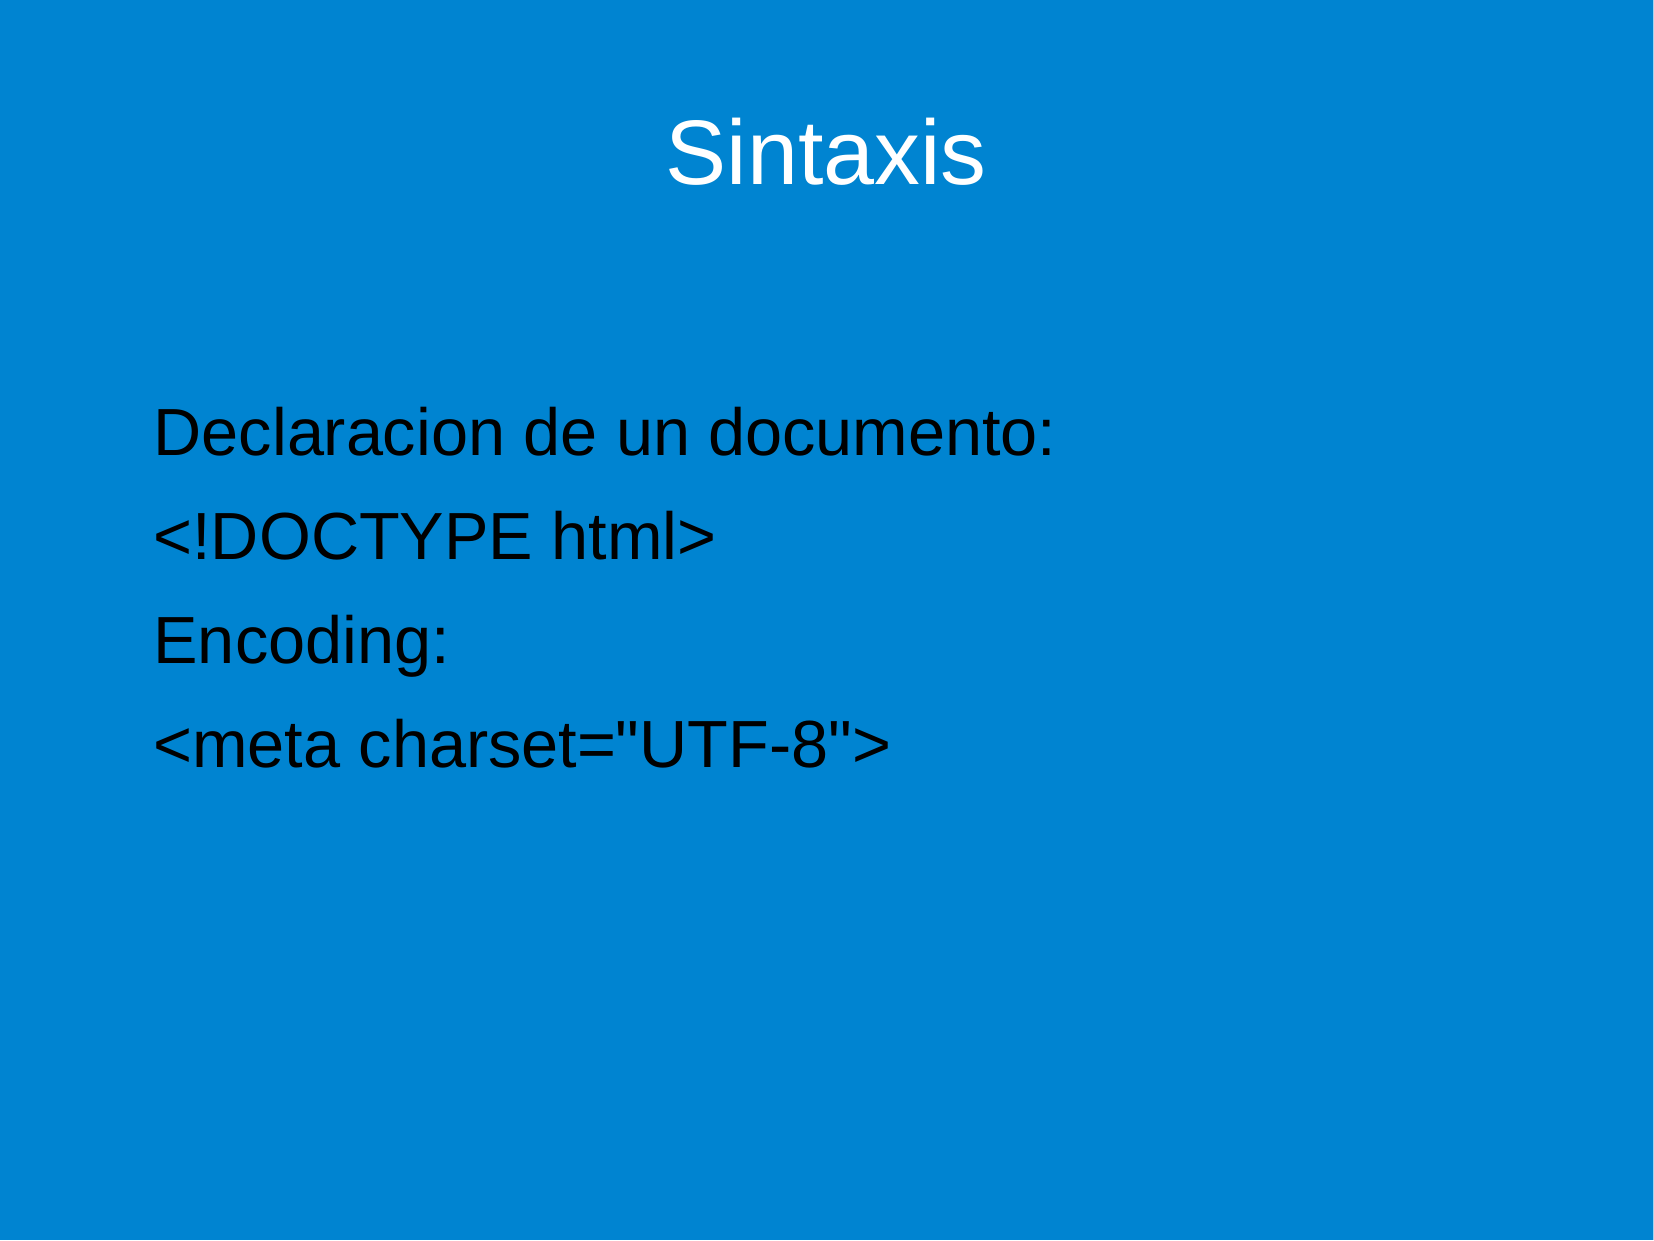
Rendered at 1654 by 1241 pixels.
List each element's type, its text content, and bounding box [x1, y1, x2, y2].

title Sintaxis [82, 49, 1571, 257]
list Declaracion de un documento: <!DOCTYPE html> Encoding: <meta charset="UTF-8"> [82, 290, 1571, 1010]
